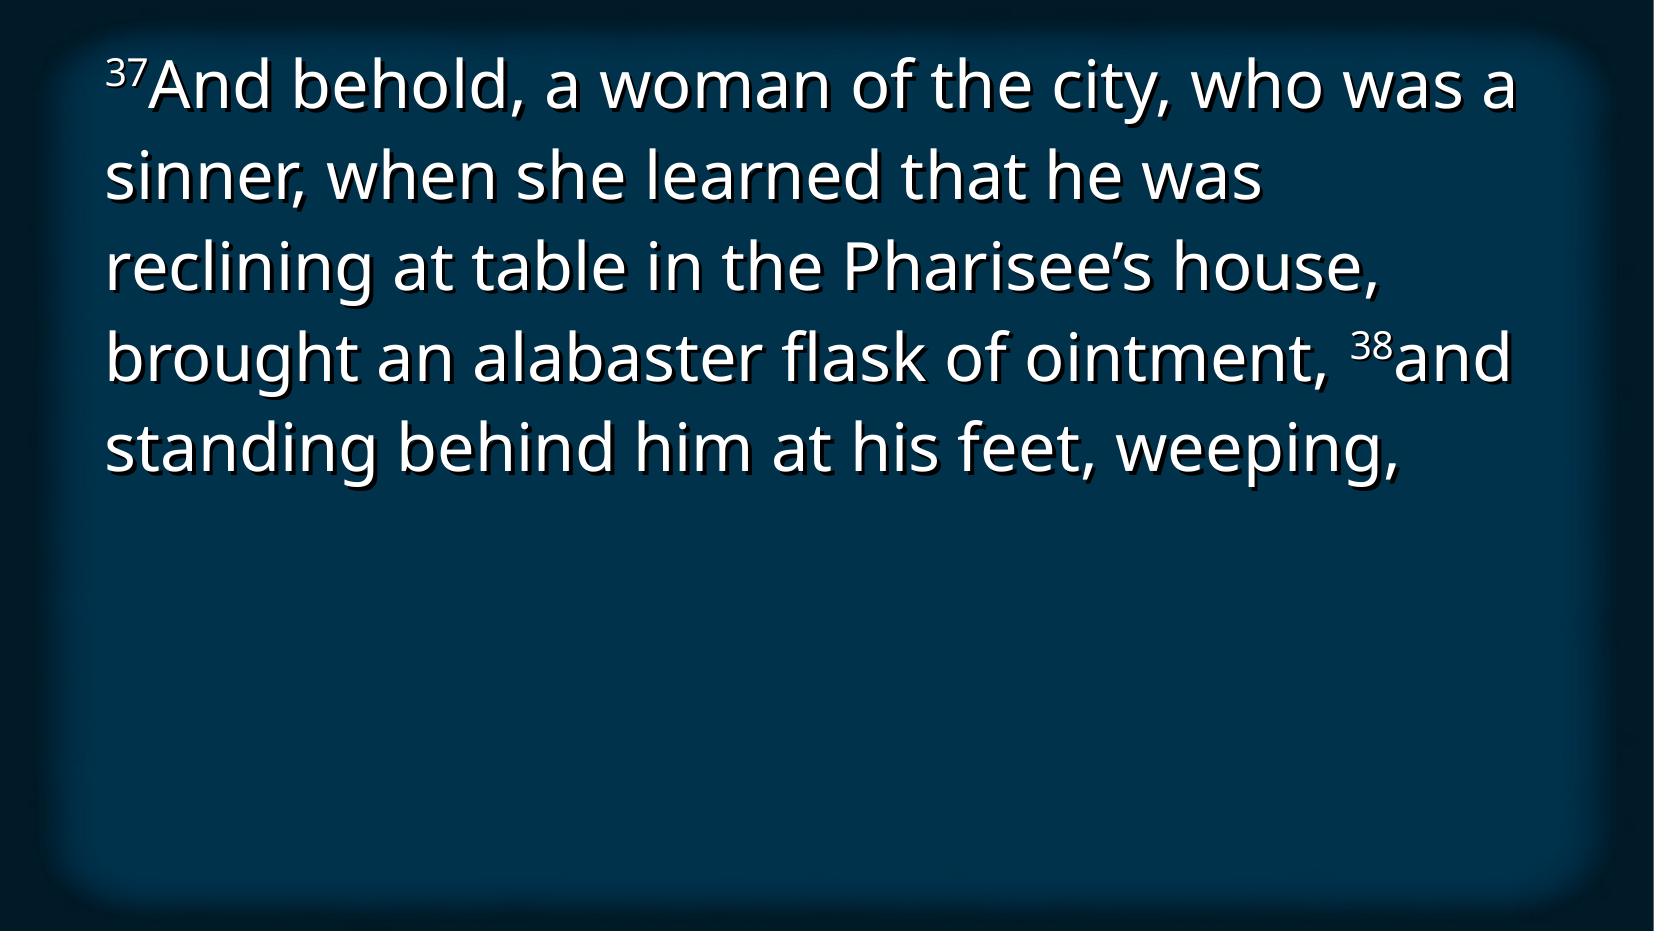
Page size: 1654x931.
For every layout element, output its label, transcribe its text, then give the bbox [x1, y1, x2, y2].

picture [0, 0, 1654, 931]
text_box 37And behold, a woman of the city, who was a sinner, when she learned that he was reclining at table in the Pharisee’s house, brought an alabaster flask of ointment, 38and standing behind him at his feet, weeping, [90, 30, 1561, 489]
